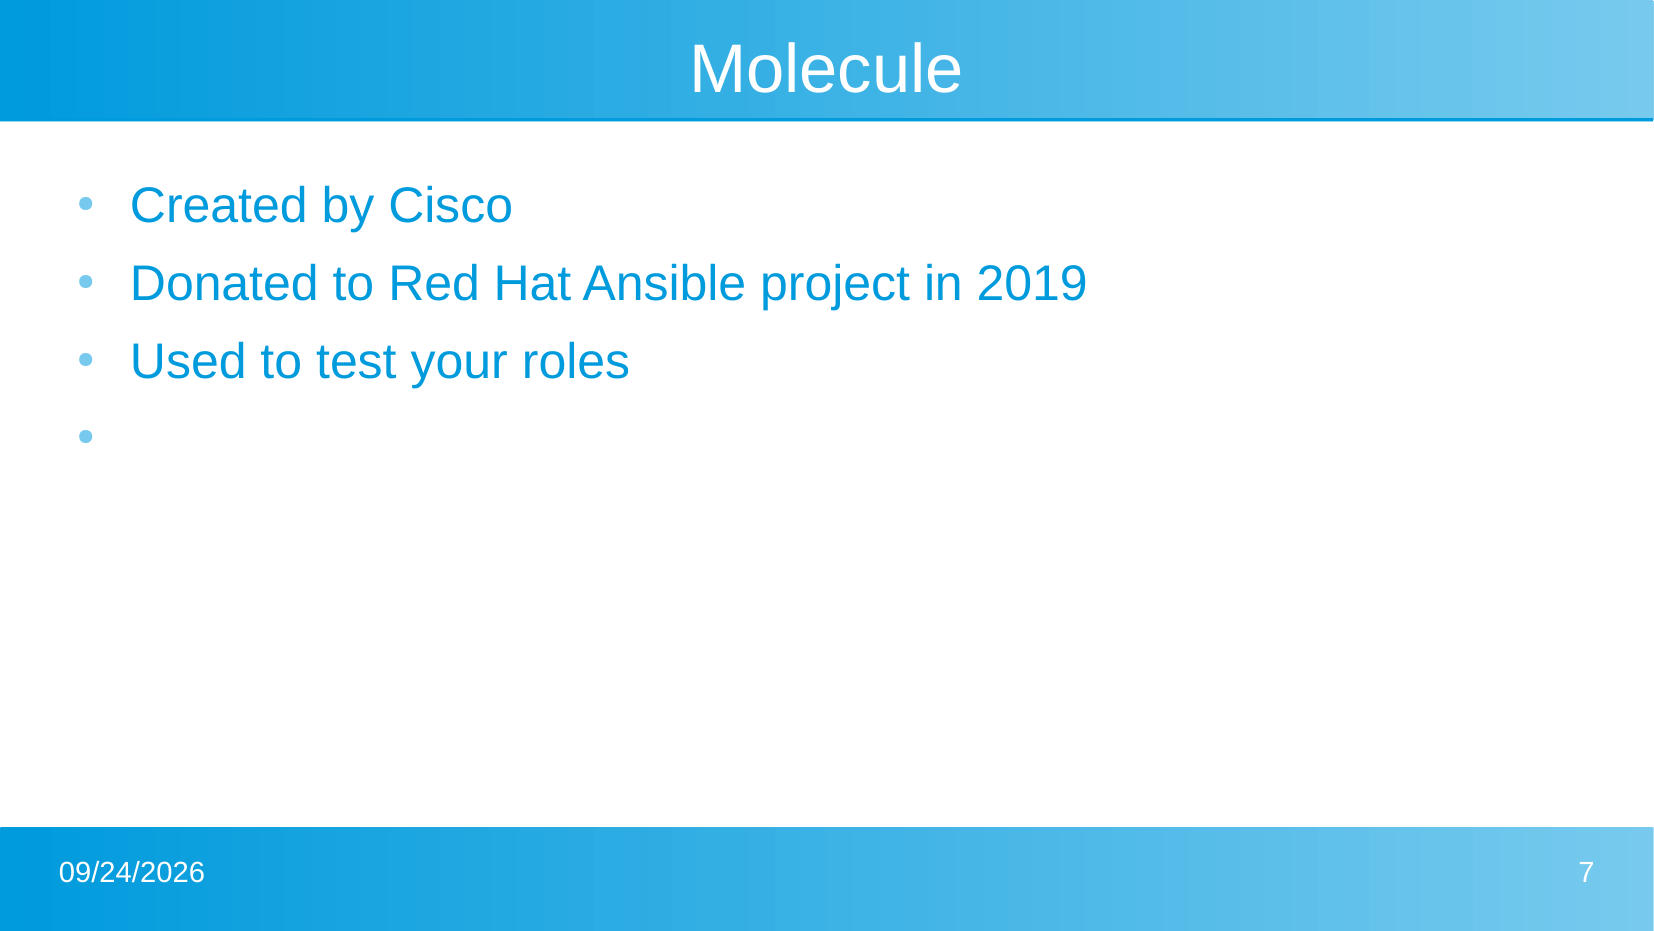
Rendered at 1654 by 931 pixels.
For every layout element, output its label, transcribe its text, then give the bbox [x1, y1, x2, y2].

title Molecule [59, 29, 1595, 108]
list Created by Cisco Donated to Red Hat Ansible project in 2019 Used to test your roles [59, 177, 1595, 768]
